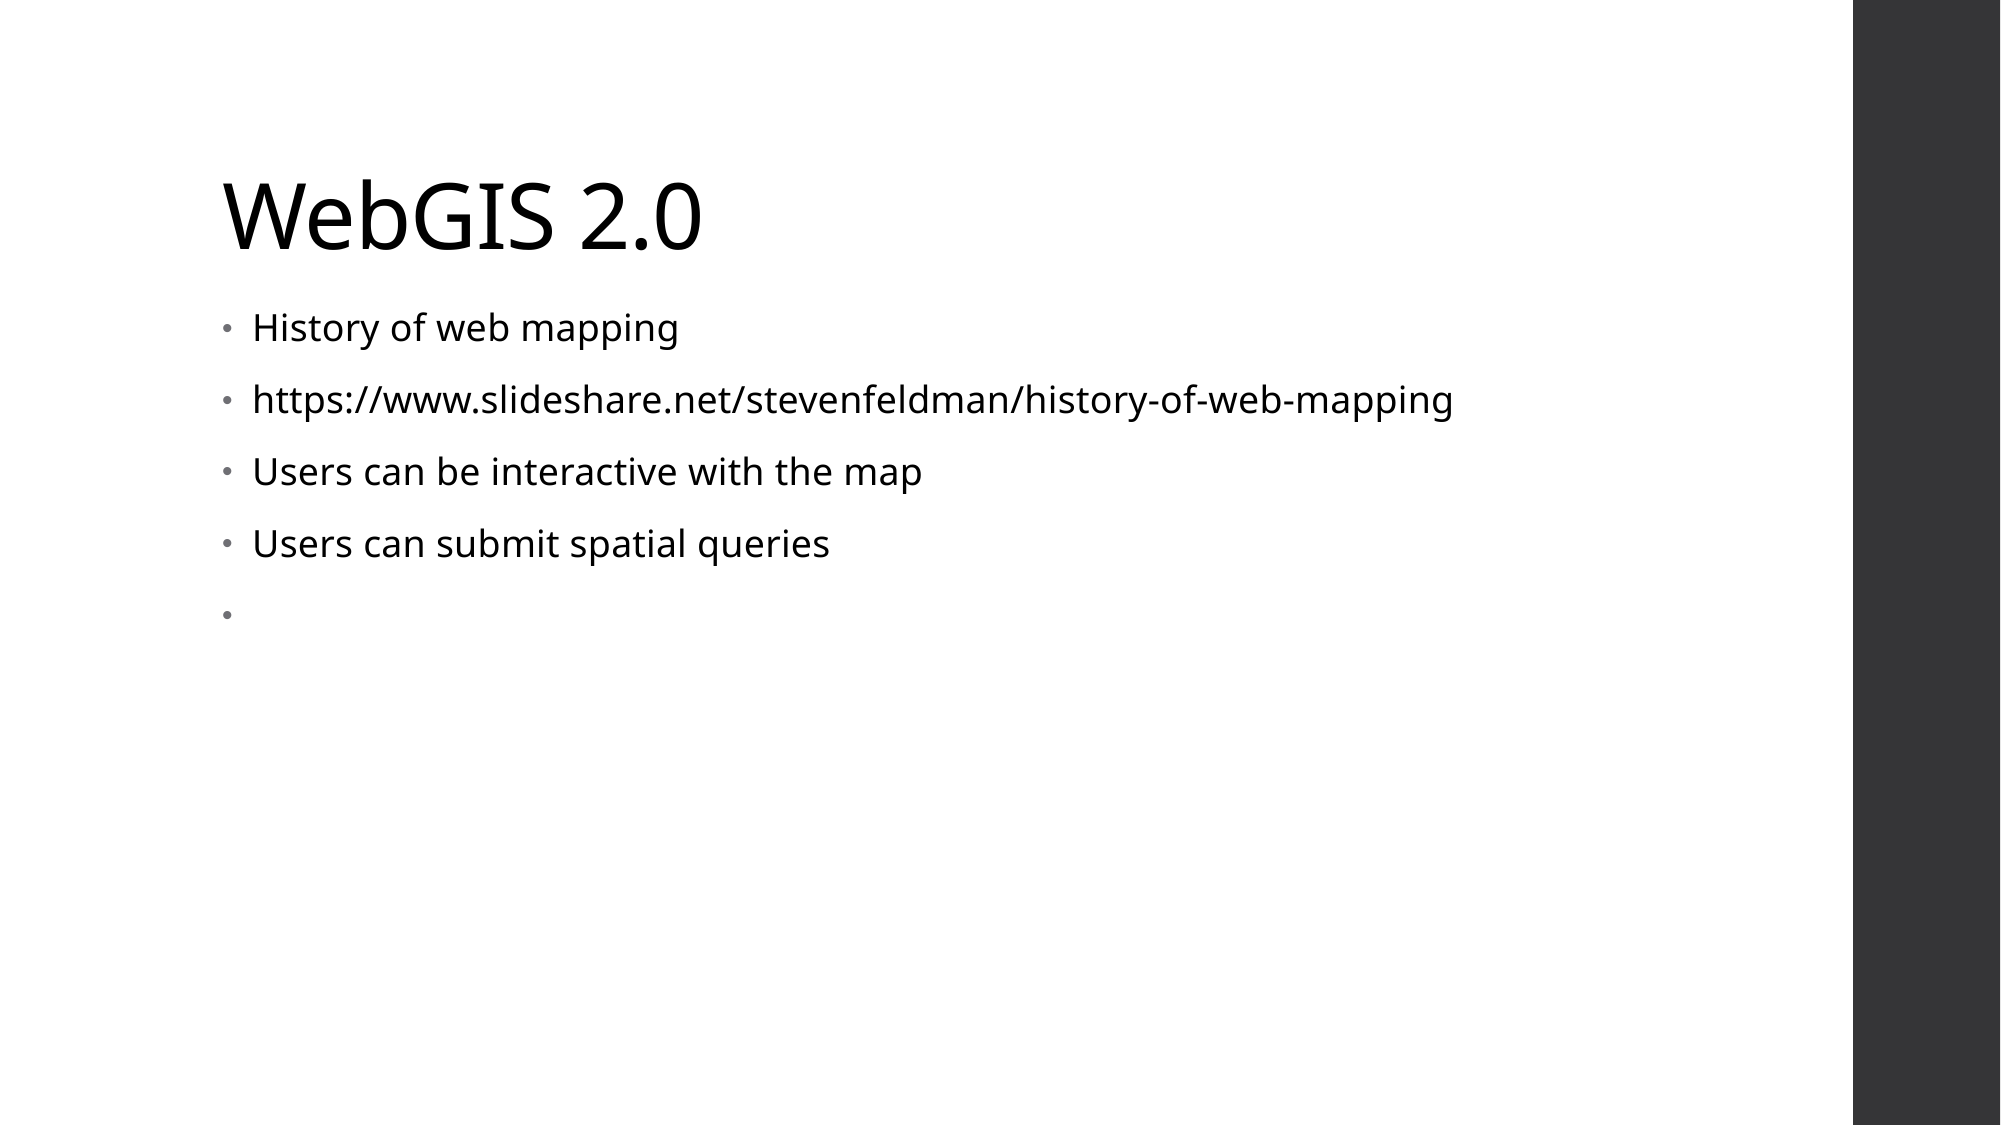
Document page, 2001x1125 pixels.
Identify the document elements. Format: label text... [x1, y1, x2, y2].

list History of web mapping https://www.slideshare.net/stevenfeldman/history-of-web-mapping Users can be interactive with the map Users can submit spatial queries [206, 299, 1617, 1014]
title WebGIS 2.0 [206, 60, 1797, 278]
